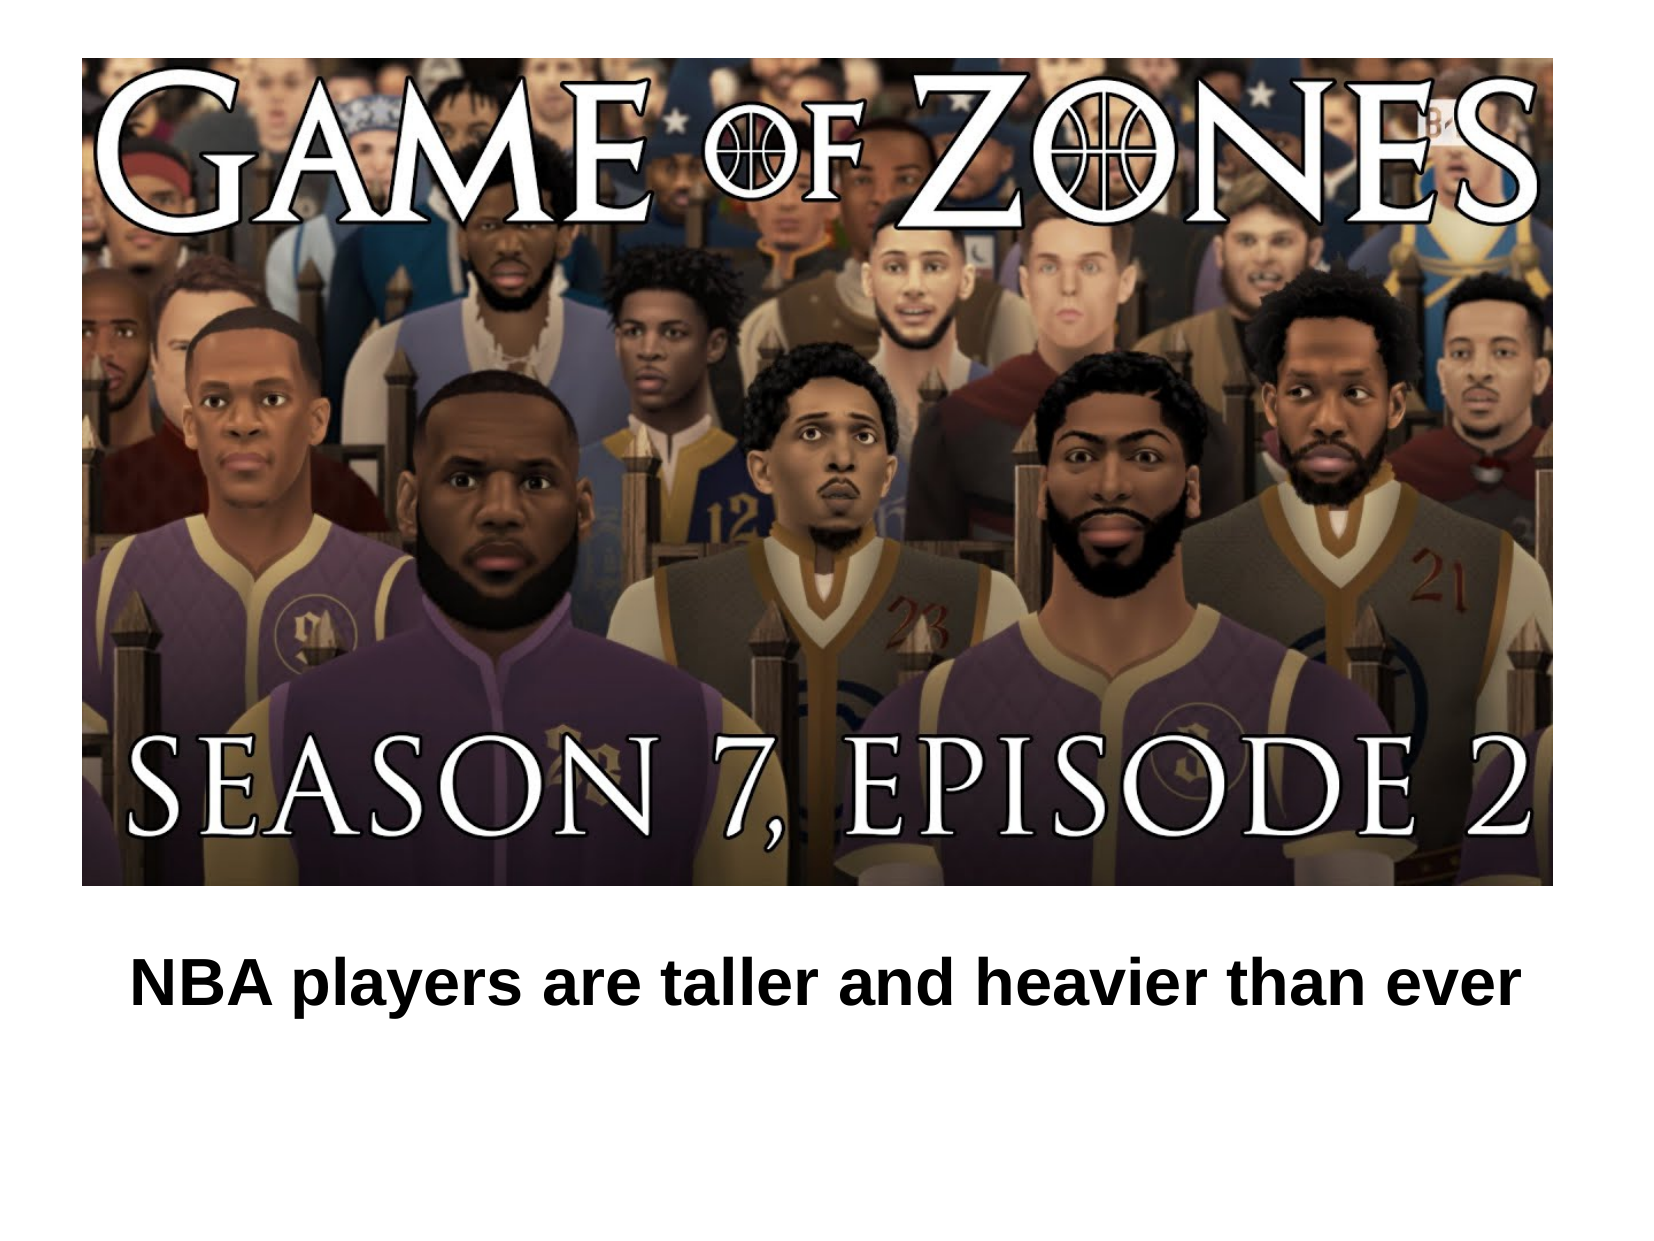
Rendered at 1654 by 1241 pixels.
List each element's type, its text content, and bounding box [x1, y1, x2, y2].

picture [82, 58, 1553, 886]
list NBA players are taller and heavier than ever [59, 944, 1548, 1241]
